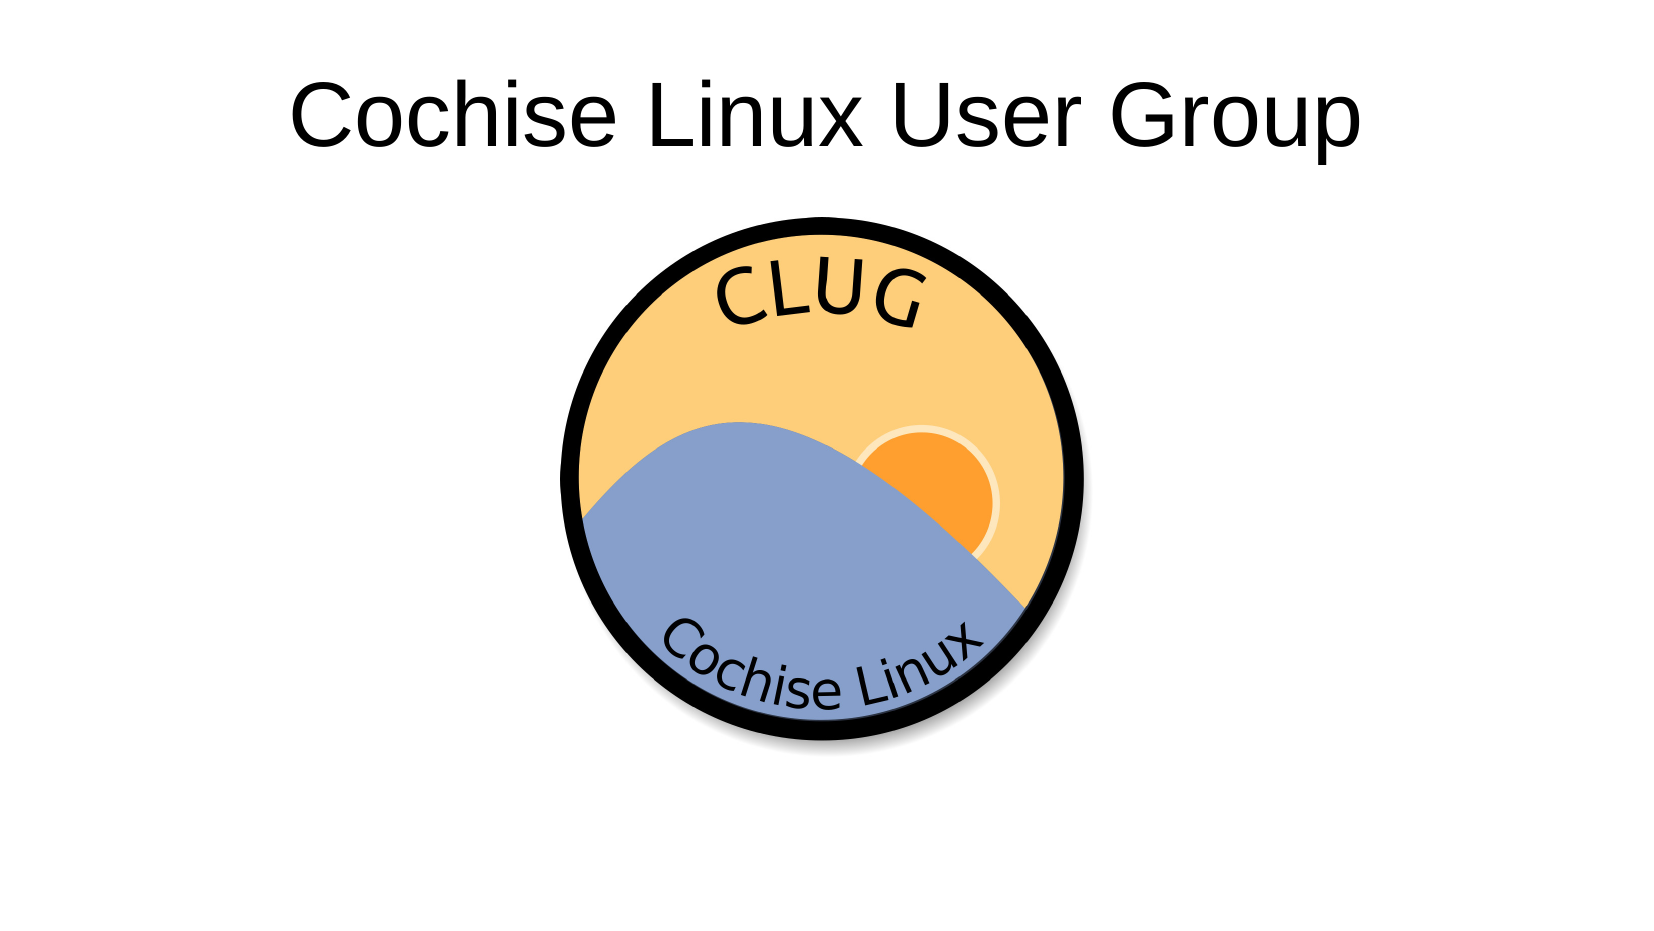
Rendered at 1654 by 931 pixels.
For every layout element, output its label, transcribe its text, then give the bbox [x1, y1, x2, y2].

picture [560, 217, 1093, 758]
title Cochise Linux User Group [82, 37, 1571, 193]
